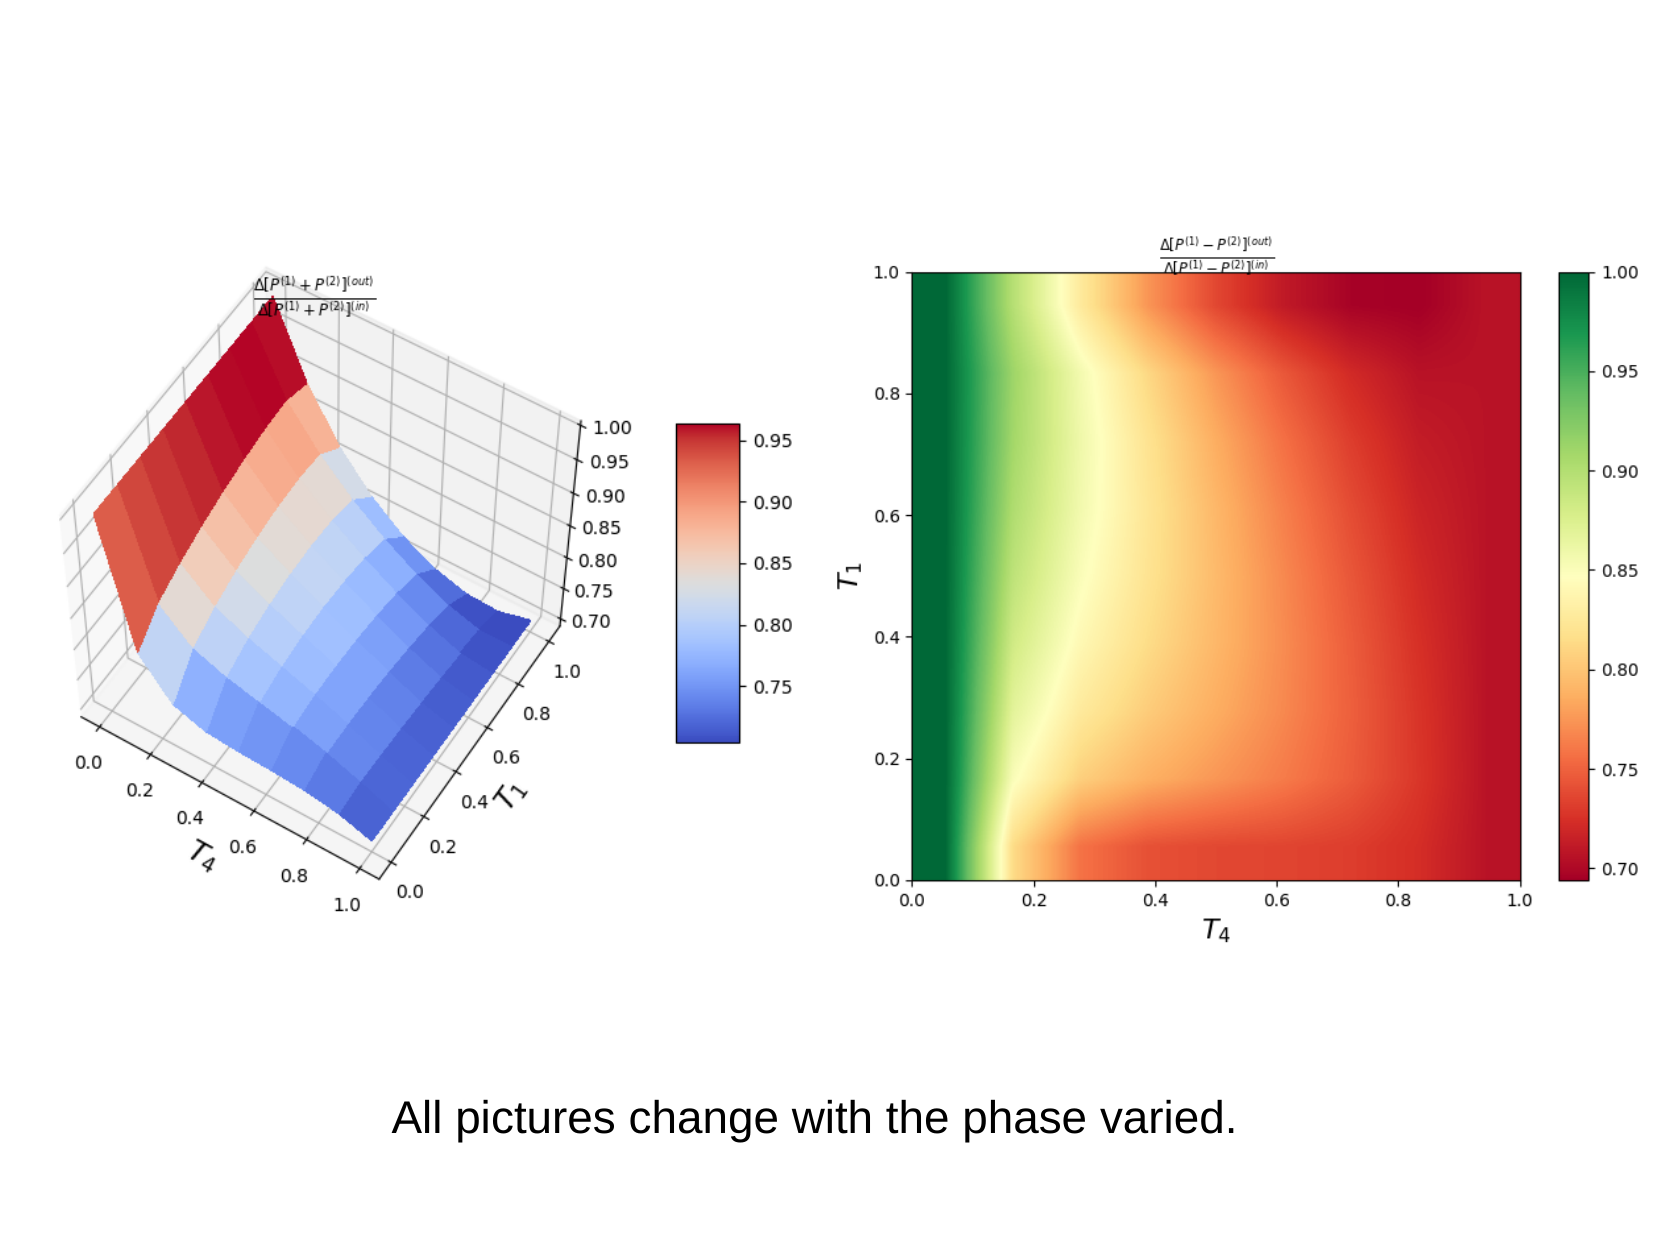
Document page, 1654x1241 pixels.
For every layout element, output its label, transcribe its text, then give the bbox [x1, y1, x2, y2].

picture [826, 212, 1654, 953]
title All pictures change with the phase varied. [295, 1066, 1335, 1170]
picture [26, 248, 815, 933]
